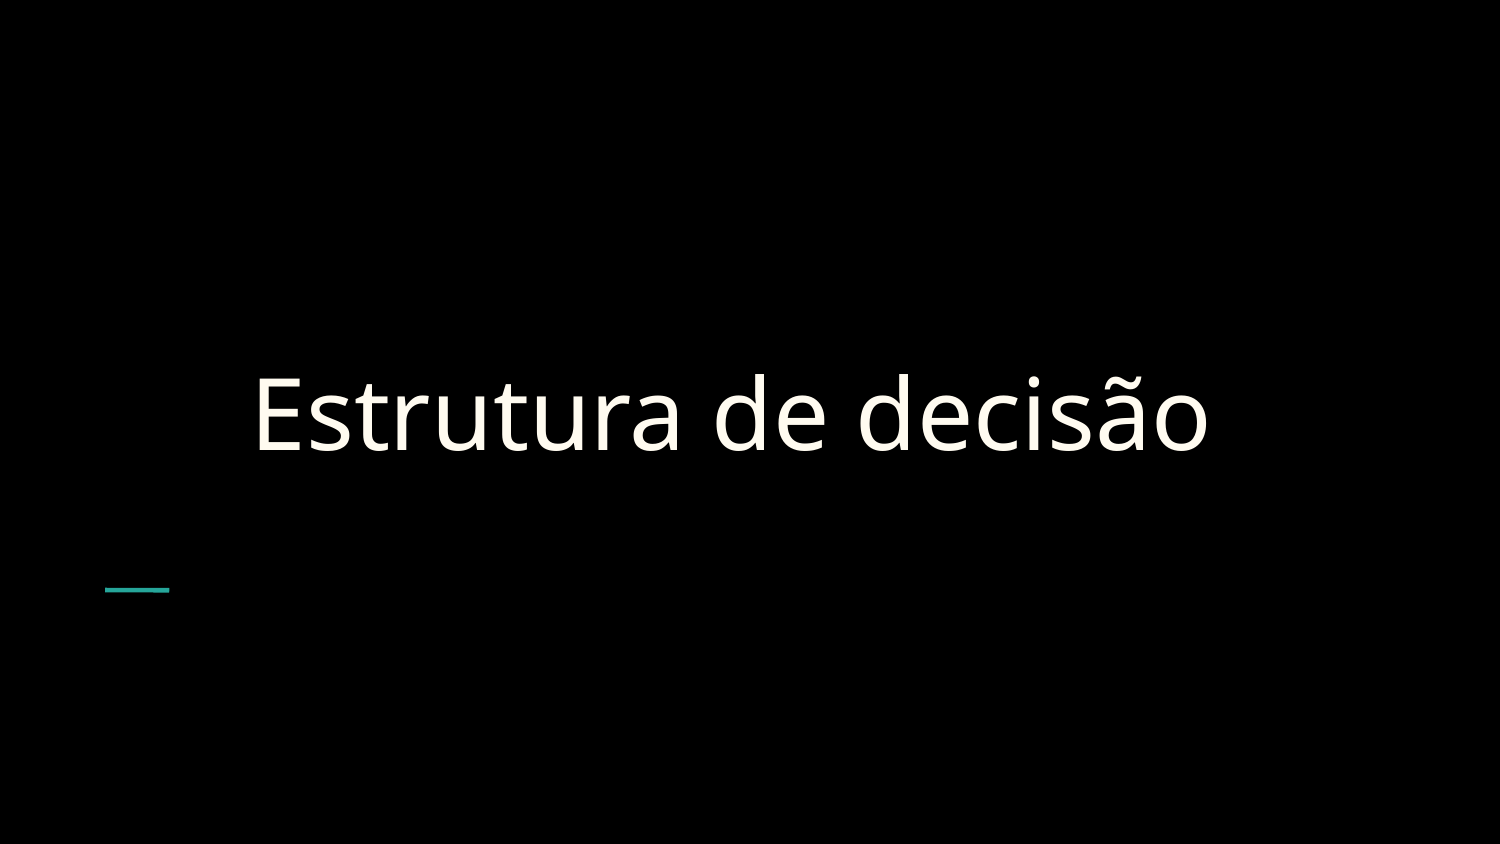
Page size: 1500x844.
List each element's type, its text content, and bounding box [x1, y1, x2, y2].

text_box Estrutura de decisão [235, 335, 1339, 486]
